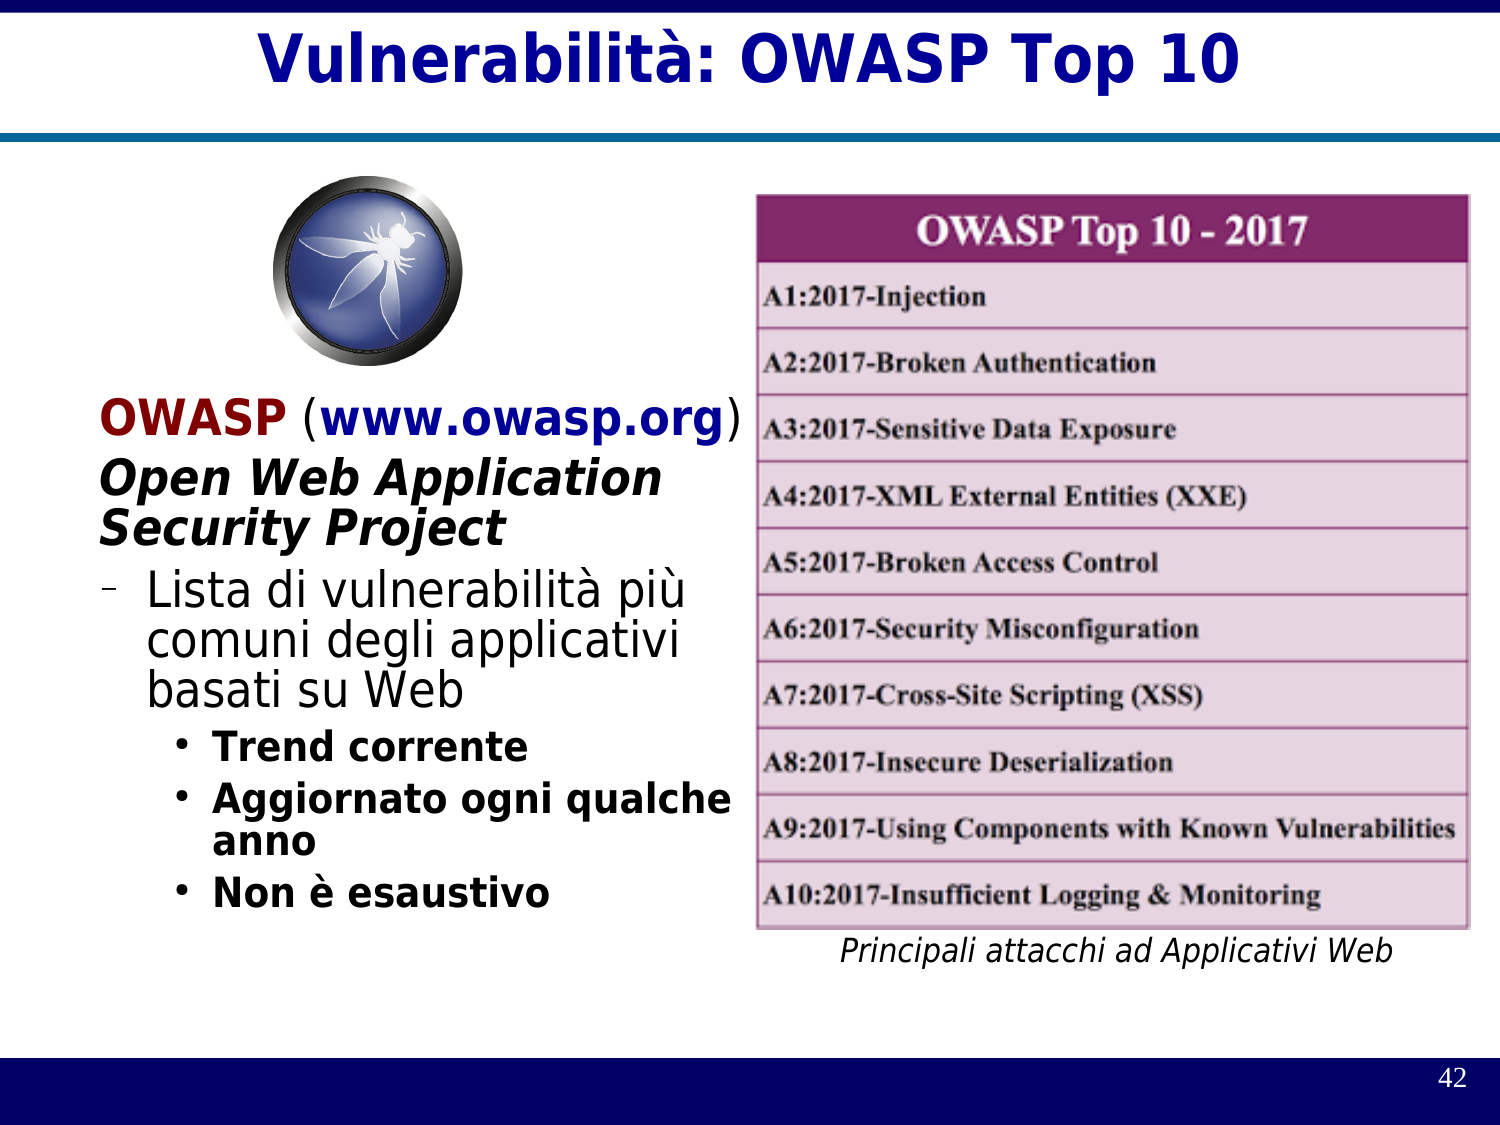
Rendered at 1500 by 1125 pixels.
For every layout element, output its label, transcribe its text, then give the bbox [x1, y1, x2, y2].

picture [195, 164, 540, 377]
picture [755, 194, 1471, 931]
text_box Principali attacchi ad Applicativi Web [840, 936, 1395, 976]
list OWASP (www.owasp.org) Open Web Application Security Project Lista di vulnerabilità più comuni degli applicativi basati su Web Trend corrente Aggiornato ogni qualche anno Non è esaustivo [24, 149, 781, 1021]
title Vulnerabilità: OWASP Top 10 [30, 0, 1471, 126]
